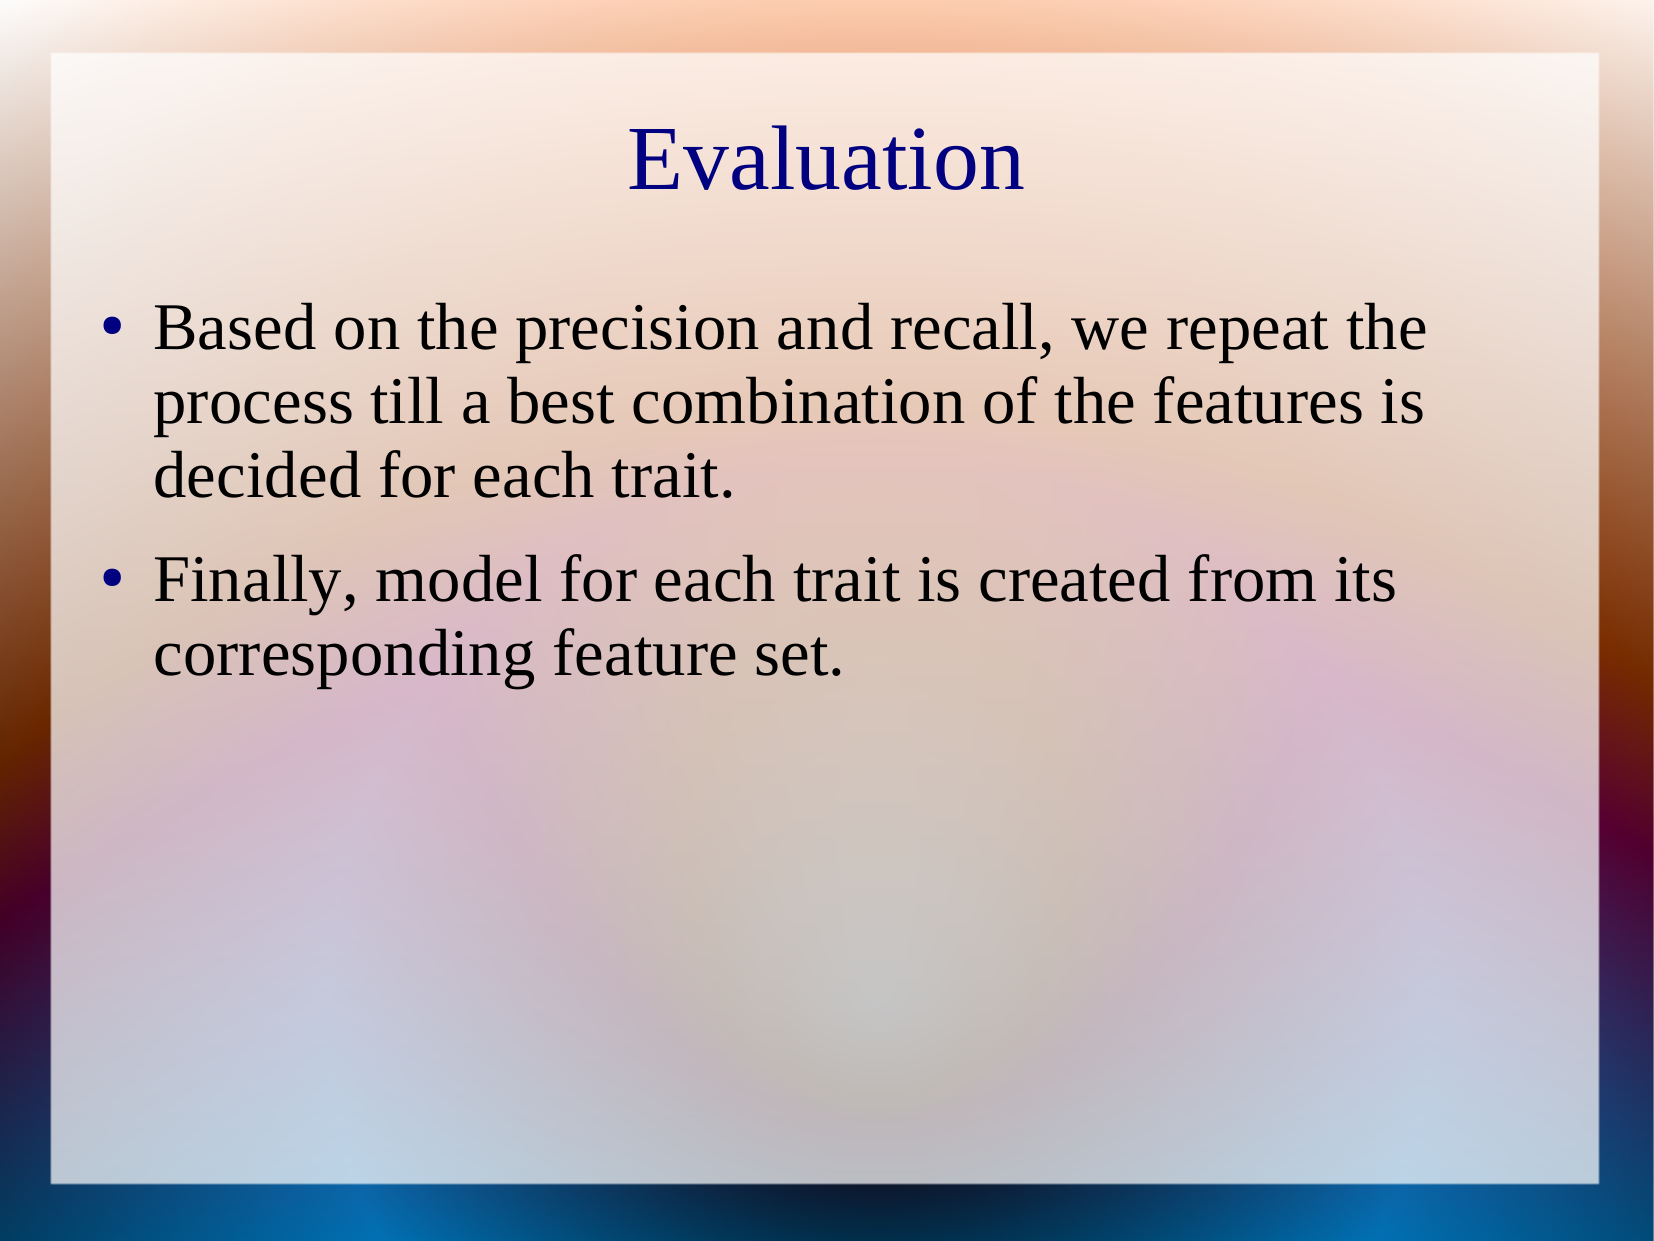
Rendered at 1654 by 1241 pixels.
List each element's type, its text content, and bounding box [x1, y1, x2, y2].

list Based on the precision and recall, we repeat the process till a best combination of the features is decided for each trait. Finally, model for each trait is created from its corresponding feature set. [82, 290, 1571, 1010]
picture [0, 0, 1654, 1241]
title Evaluation [82, 55, 1571, 263]
